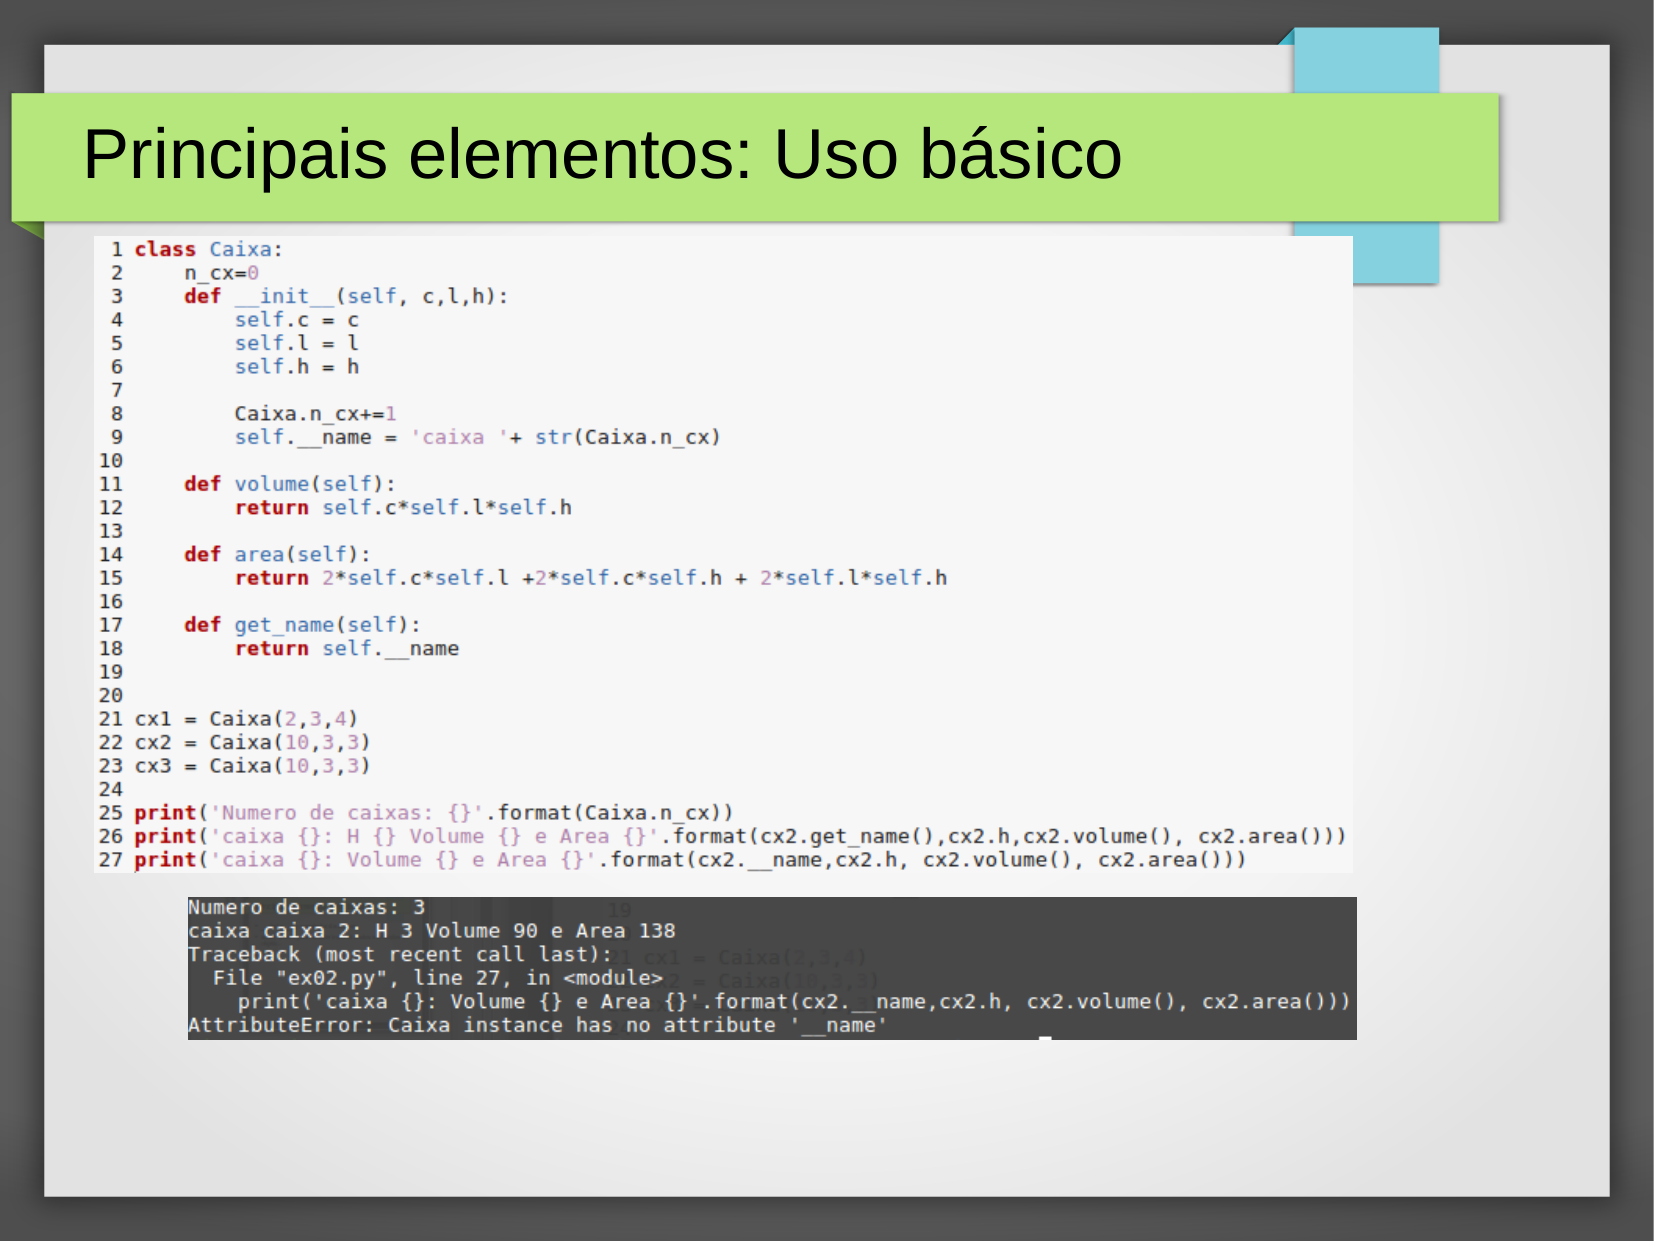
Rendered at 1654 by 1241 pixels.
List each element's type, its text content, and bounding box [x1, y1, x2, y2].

title Principais elementos: Uso básico [82, 94, 1264, 213]
picture [0, 0, 1654, 1241]
